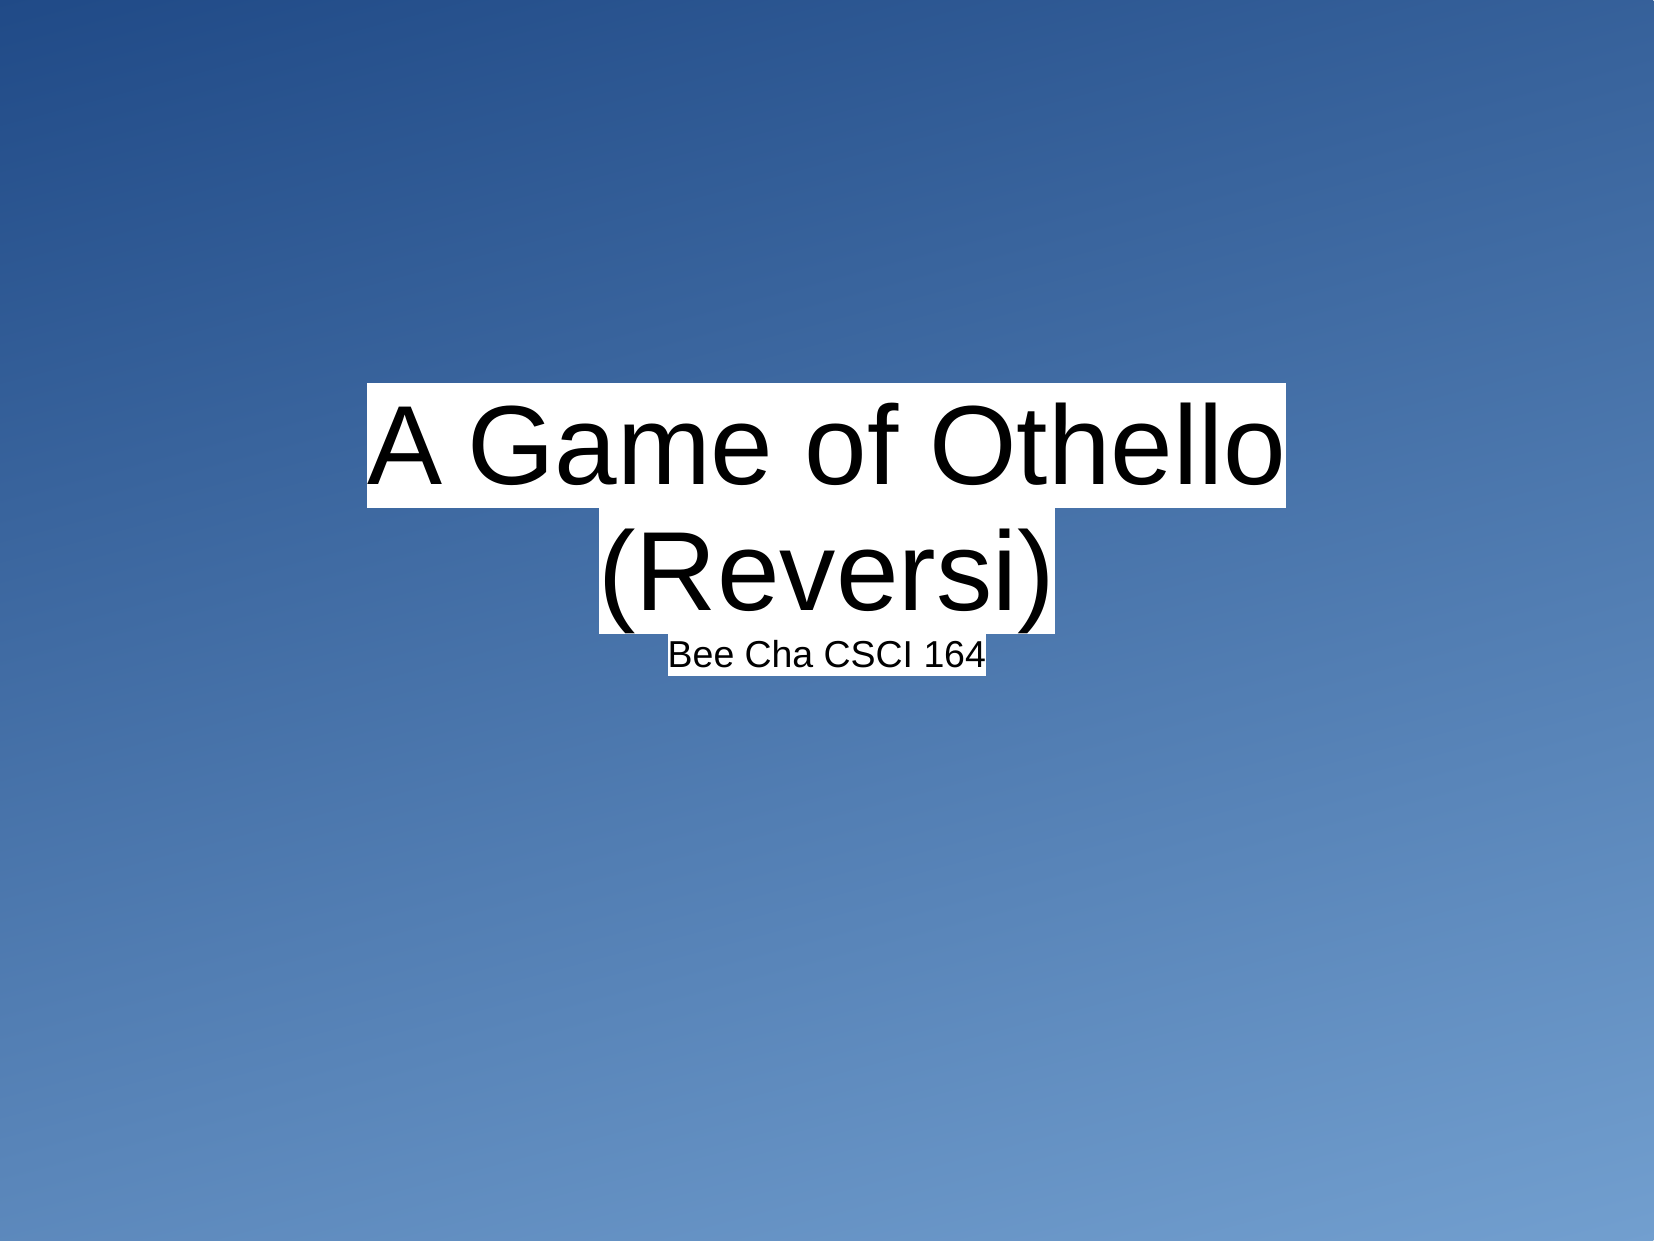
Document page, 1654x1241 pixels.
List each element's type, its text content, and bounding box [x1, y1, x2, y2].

subtitle A Game of Othello (Reversi) Bee Cha CSCI 164 [82, 49, 1571, 1010]
